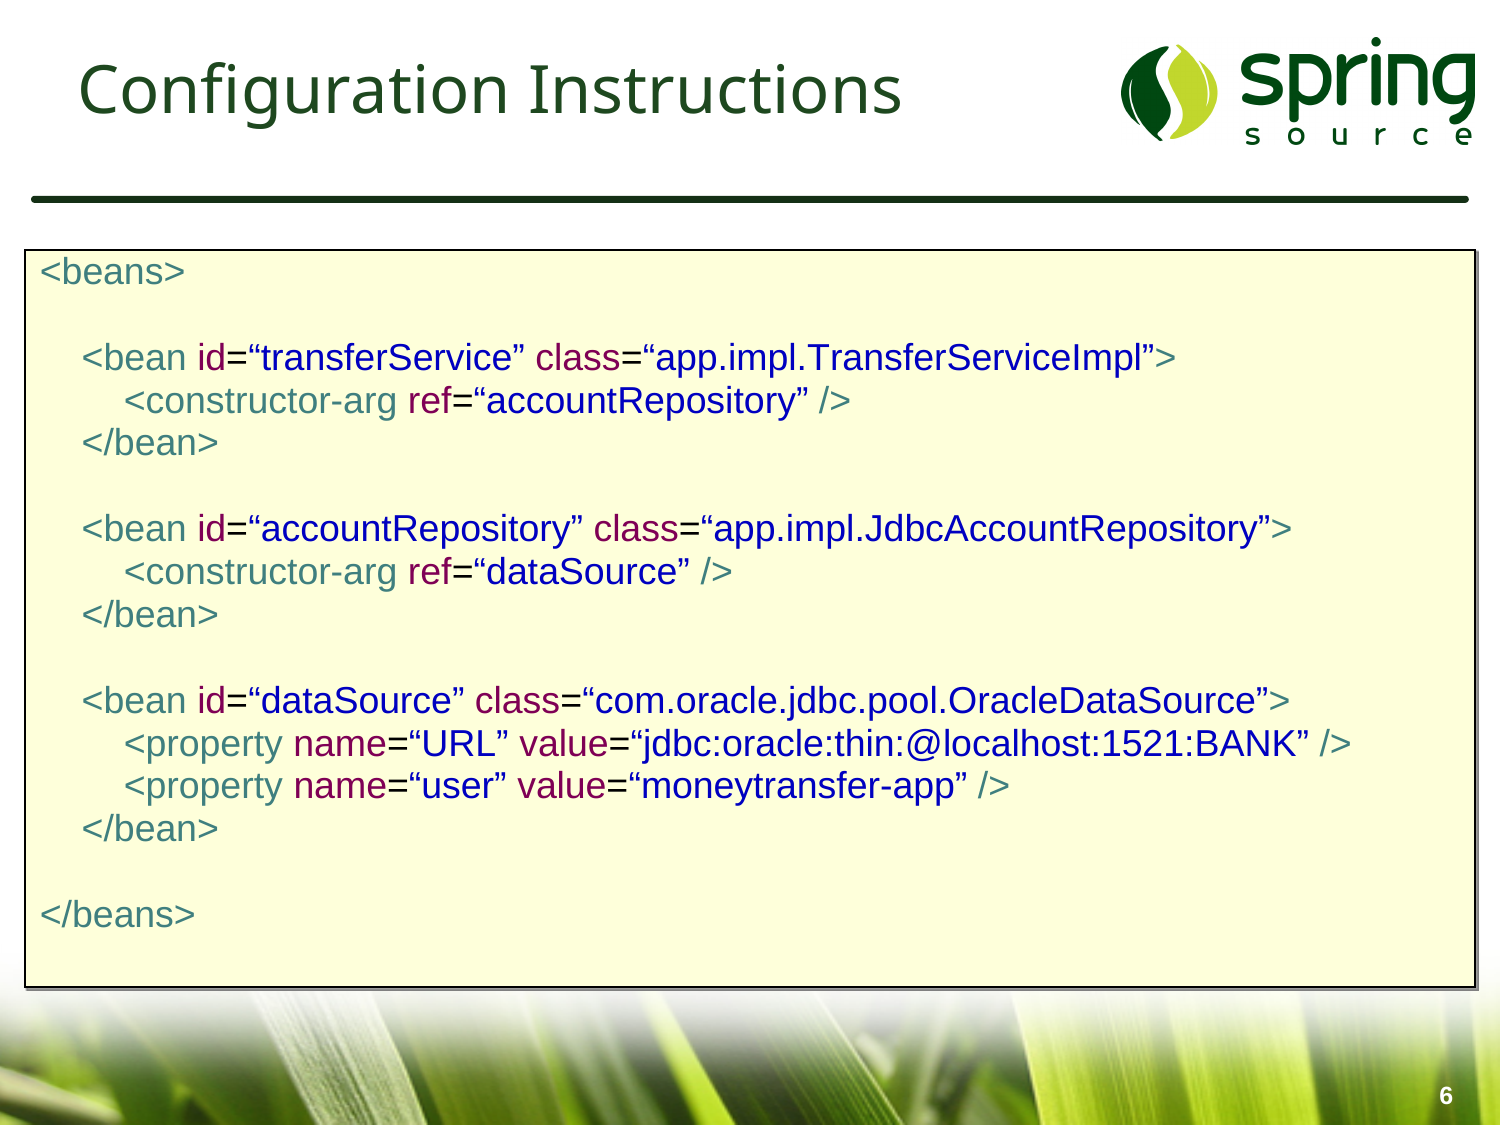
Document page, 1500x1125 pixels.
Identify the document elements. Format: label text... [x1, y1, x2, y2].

picture [1450, 37, 1475, 145]
text_box <beans> <bean id=“transferService” class=“app.impl.TransferServiceImpl”> <constructor-arg ref=“accountRepository” /> </bean> <bean id=“accountRepository” class=“app.impl.JdbcAccountRepository”> <constructor-arg ref=“dataSource” /> </bean> <bean id=“dataSource” class=“com.oracle.jdbc.pool.OracleDataSource”> <property name=“URL” value=“jdbc:oracle:thin:@localhost:1521:BANK” /> <property name=“user” value=“moneytransfer-app” /> </bean> </beans> [24, 249, 1476, 988]
picture [0, 944, 1500, 1125]
title Configuration Instructions [62, 24, 1450, 150]
